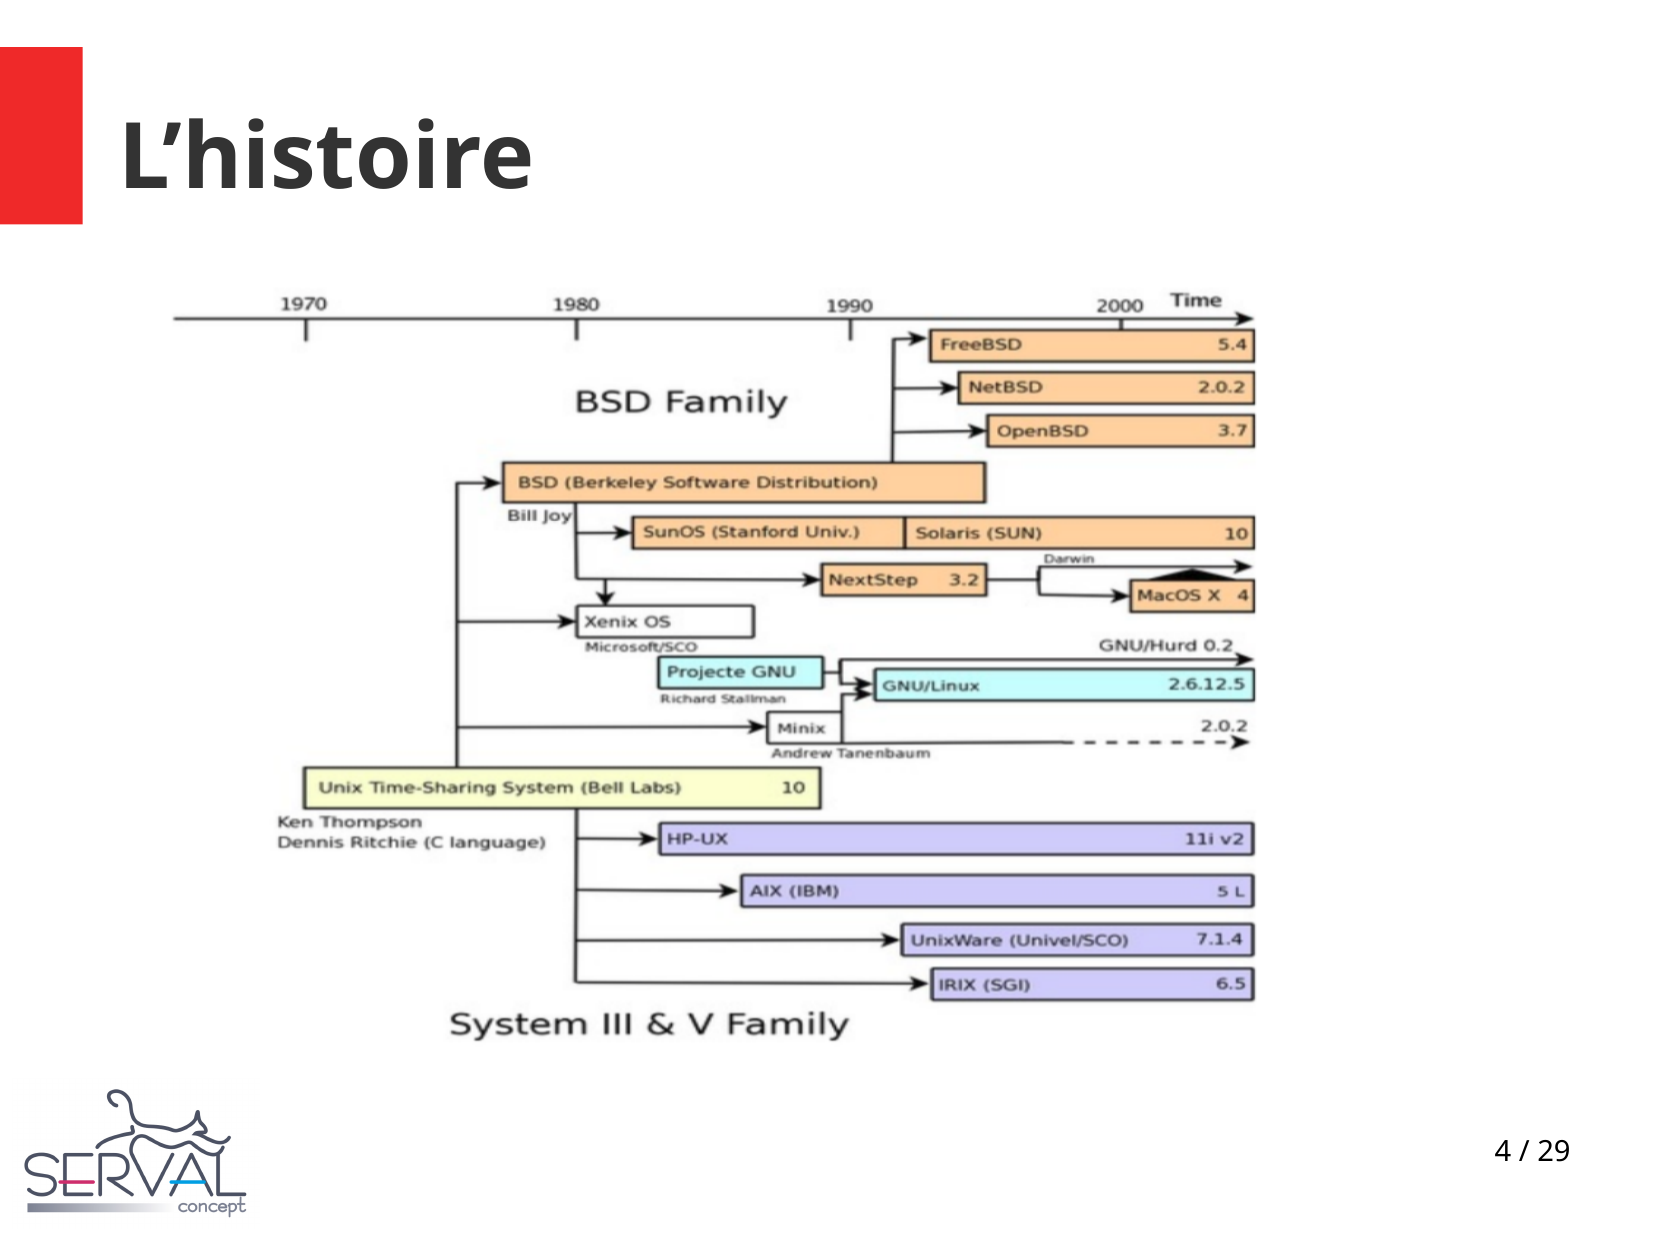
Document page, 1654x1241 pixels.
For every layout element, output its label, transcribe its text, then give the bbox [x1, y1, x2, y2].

title L’histoire [118, 49, 1571, 257]
picture [12, 1078, 260, 1229]
picture [59, 271, 1548, 1063]
